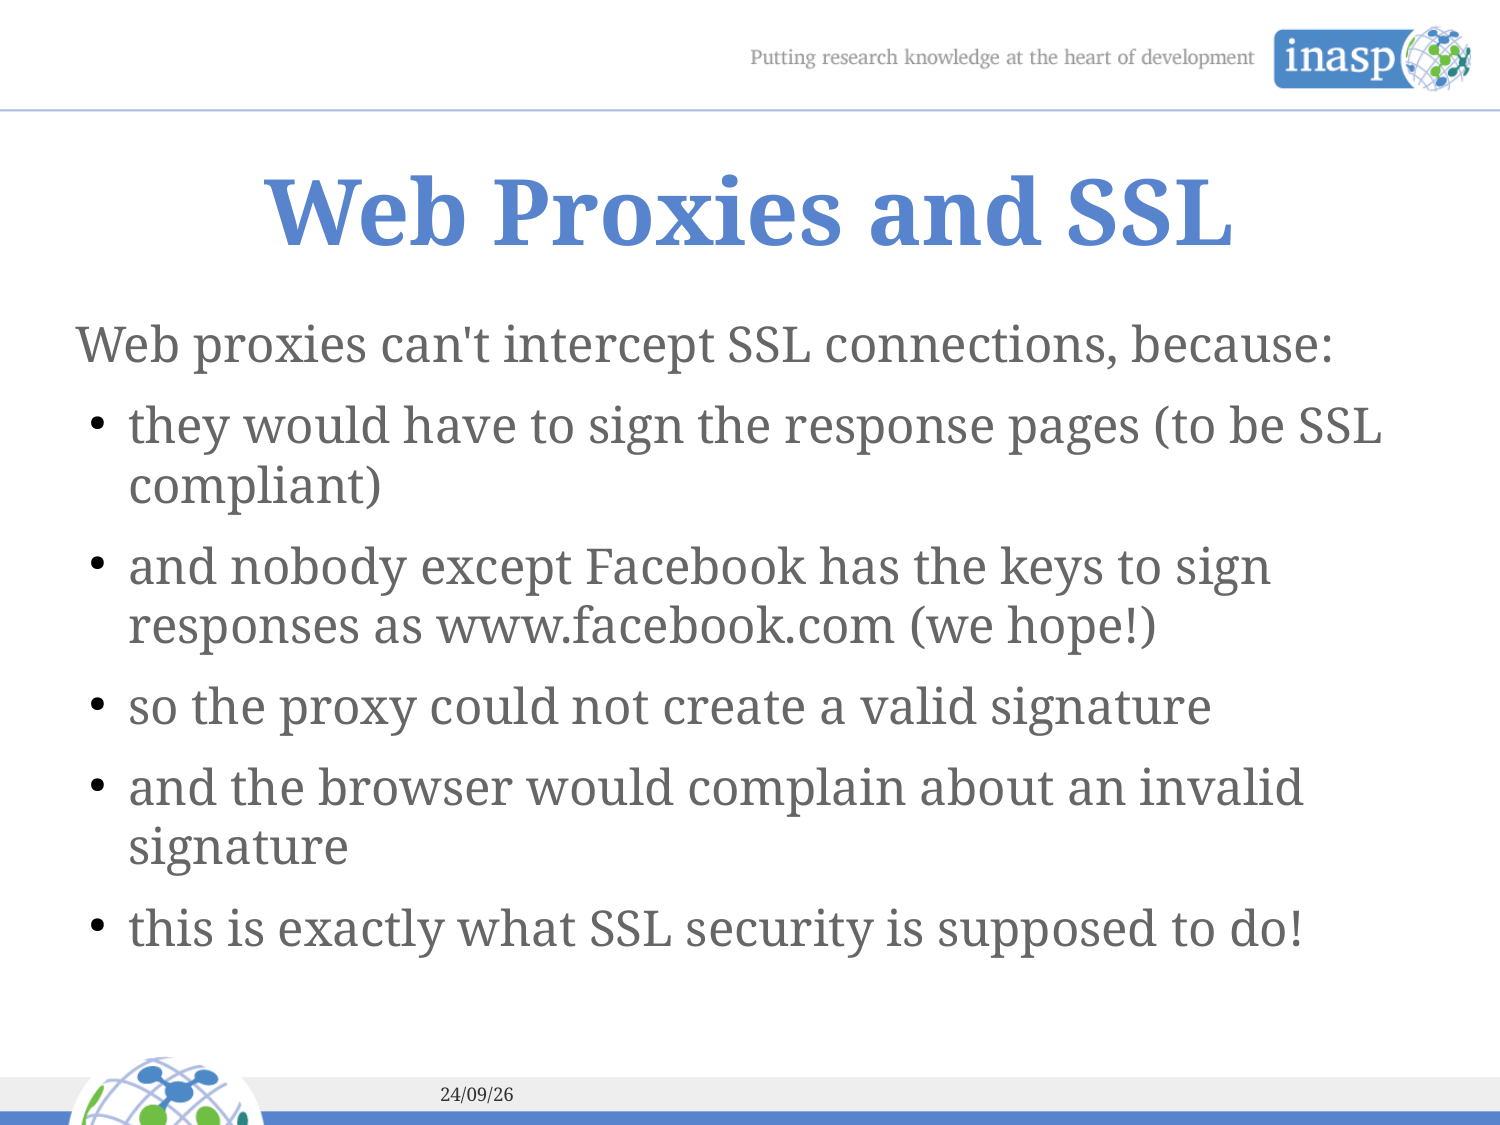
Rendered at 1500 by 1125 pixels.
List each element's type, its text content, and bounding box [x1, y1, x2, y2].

picture [0, 0, 1500, 1125]
title Web Proxies and SSL [75, 129, 1426, 313]
list Web proxies can't intercept SSL connections, because: they would have to sign the response pages (to be SSL compliant) and nobody except Facebook has the keys to sign responses as www.facebook.com (we hope!) so the proxy could not create a valid signature and the browser would complain about an invalid signature this is exactly what SSL security is supposed to do! [75, 313, 1426, 967]
